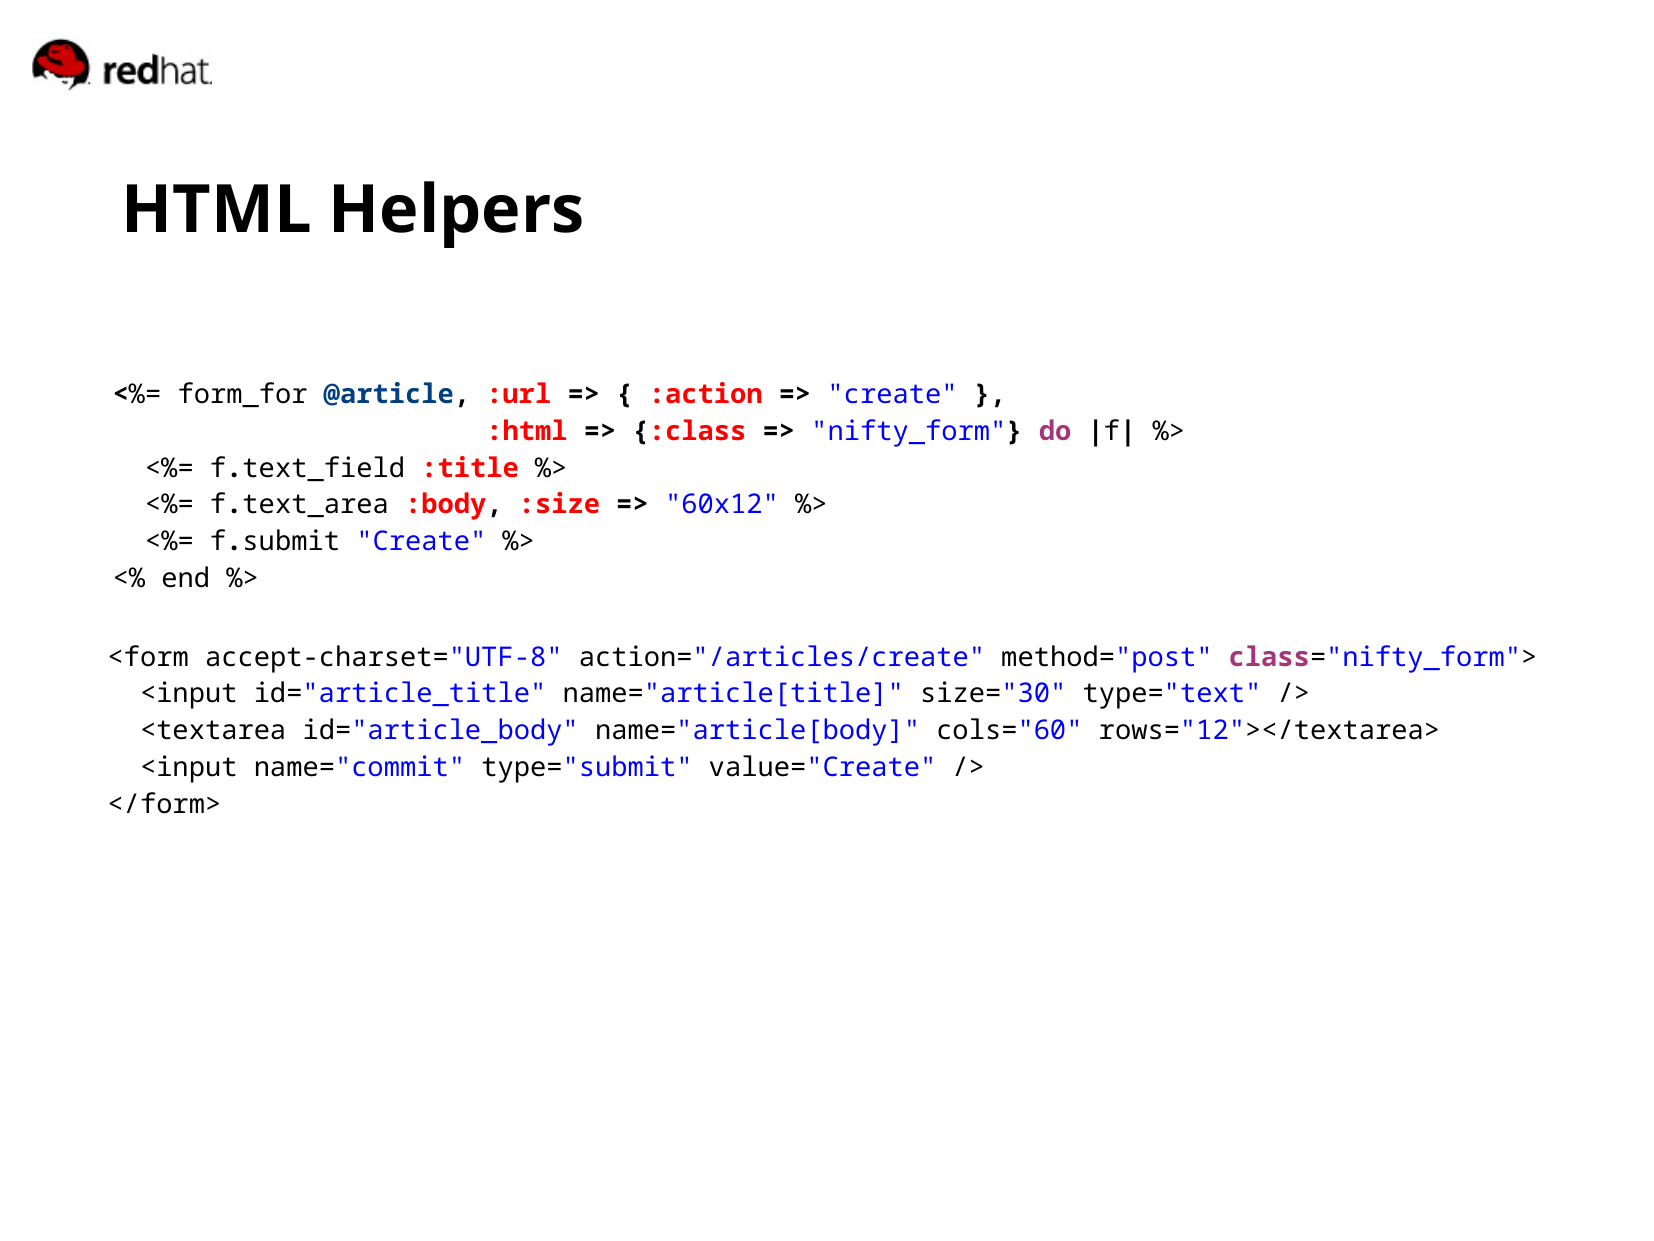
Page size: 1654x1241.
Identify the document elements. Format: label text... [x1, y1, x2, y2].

picture [31, 37, 212, 98]
title HTML Helpers [121, 102, 1534, 310]
text_box <form accept-charset="UTF-8" action="/articles/create" method="post" class="nifty_form"> <input id="article_title" name="article[title]" size="30" type="text" /> <textarea id="article_body" name="article[body]" cols="60" rows="12"></textarea> <input name="commit" type="submit" value="Create" /> </form> [107, 637, 1538, 794]
text_box <%= form_for @article, :url => { :action => "create" }, :html => {:class => "nifty_form"} do |f| %> <%= f.text_field :title %> <%= f.text_area :body, :size => "60x12" %> <%= f.submit "Create" %> <% end %> [112, 375, 1654, 563]
